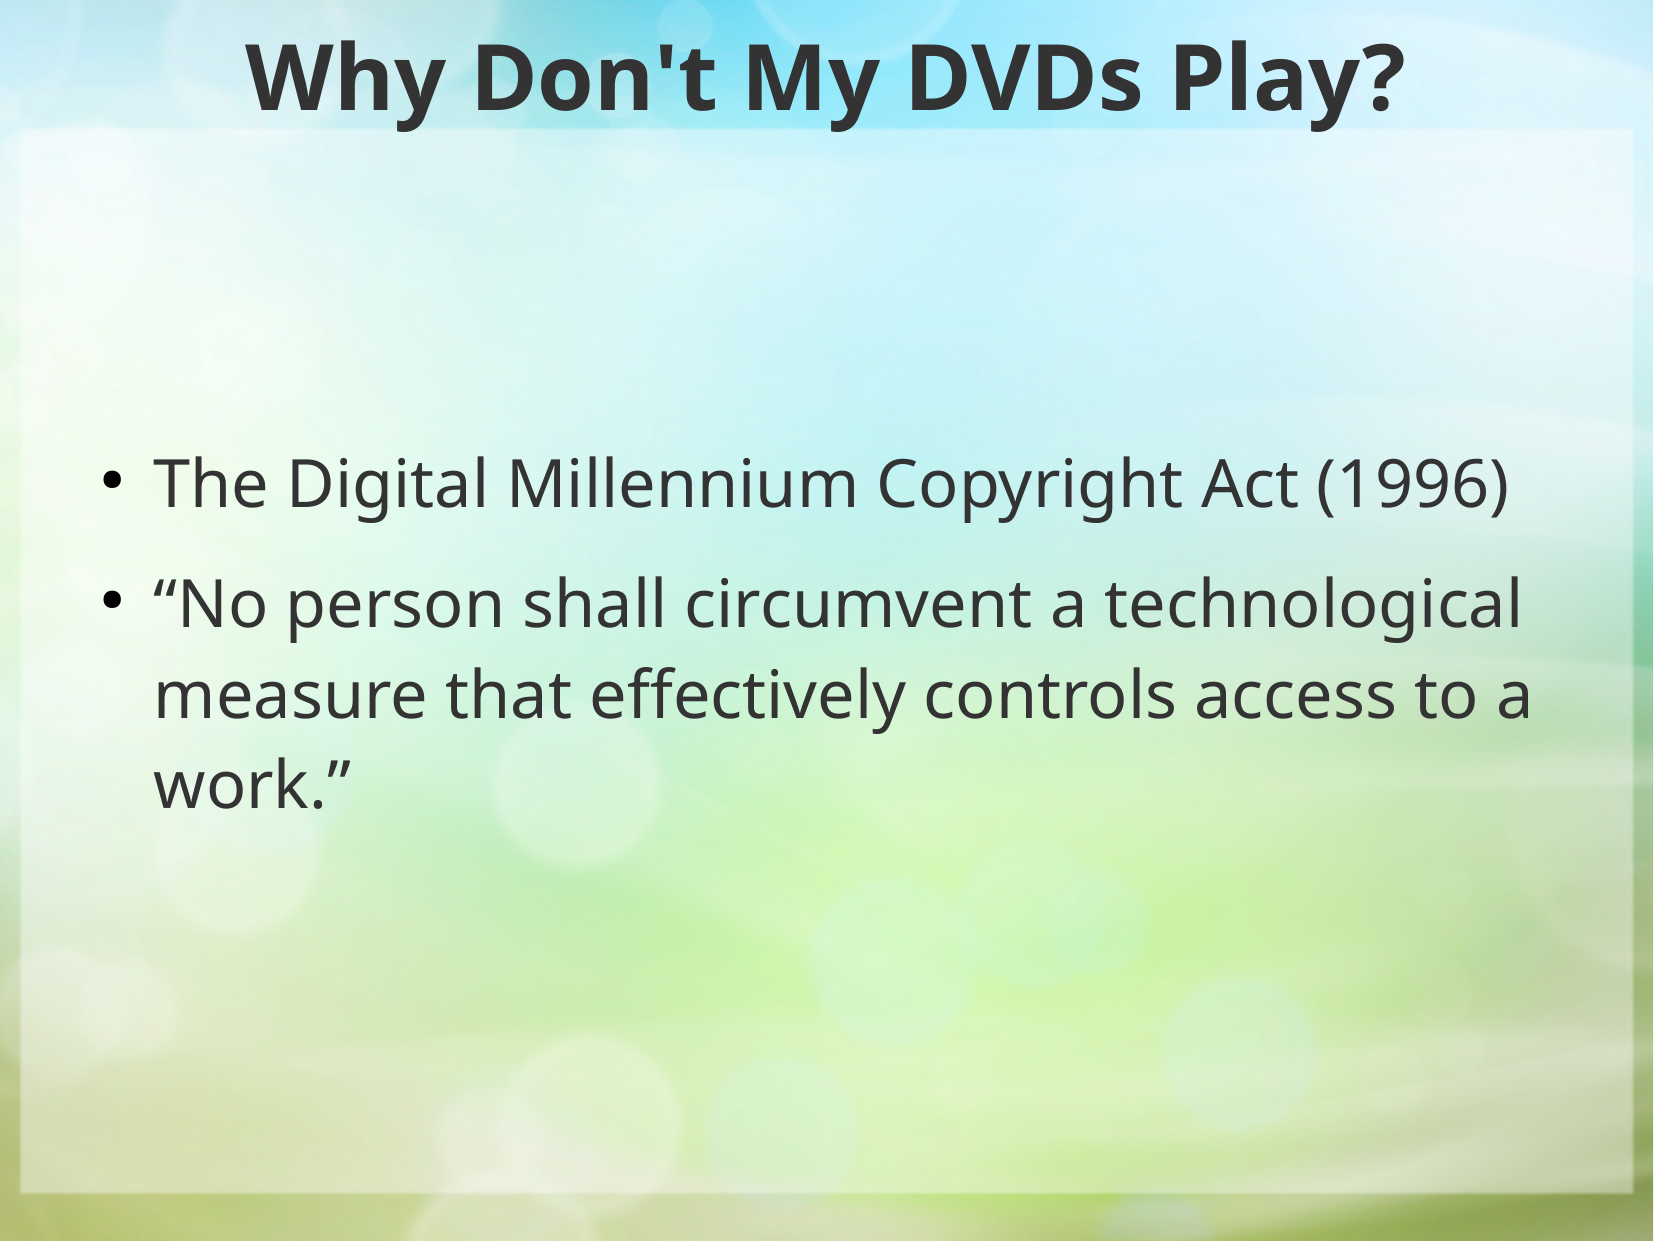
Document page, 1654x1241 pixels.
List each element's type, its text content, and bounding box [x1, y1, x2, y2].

picture [0, 0, 1654, 1241]
title Why Don't My DVDs Play? [82, 0, 1571, 151]
list The Digital Millennium Copyright Act (1996) “No person shall circumvent a technological measure that effectively controls access to a work.” [82, 222, 1571, 1042]
